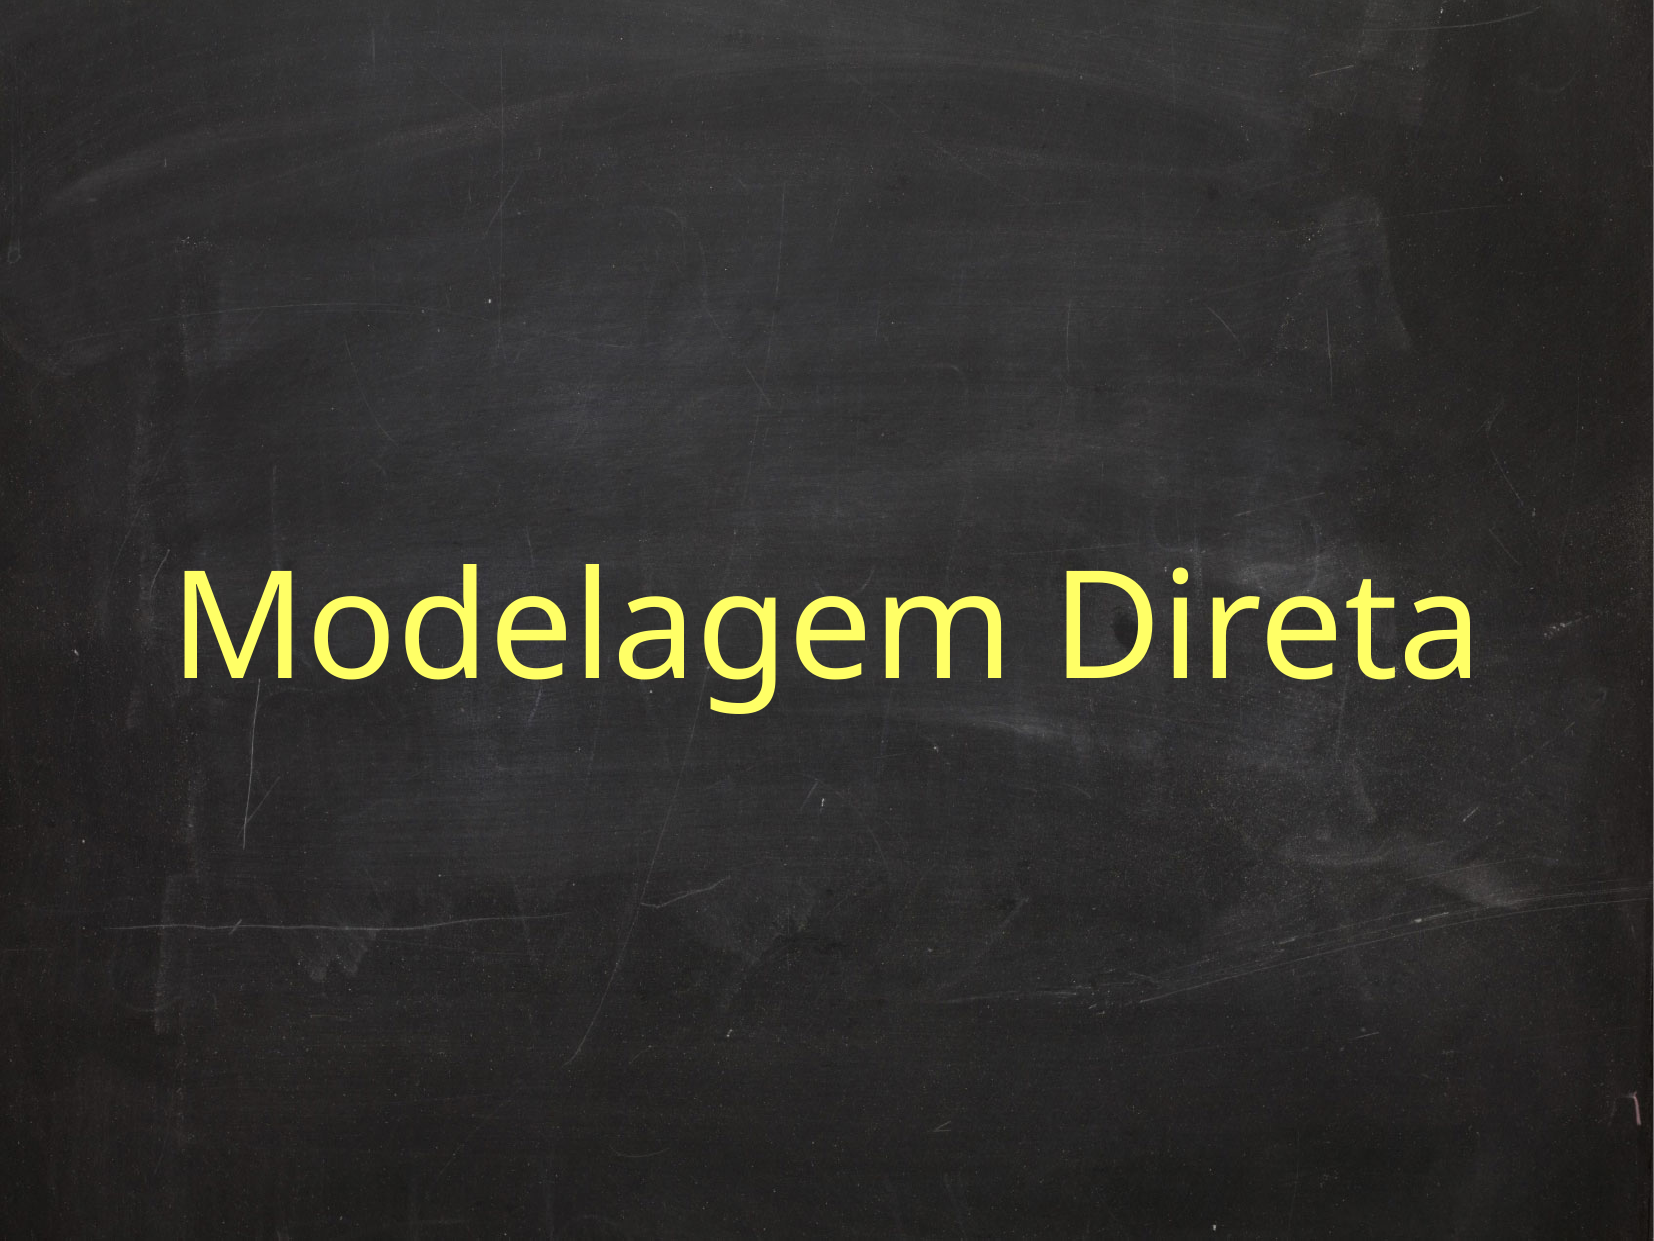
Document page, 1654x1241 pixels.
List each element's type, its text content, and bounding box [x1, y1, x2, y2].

picture [0, 0, 1654, 1241]
title Modelagem Direta [82, 515, 1571, 725]
